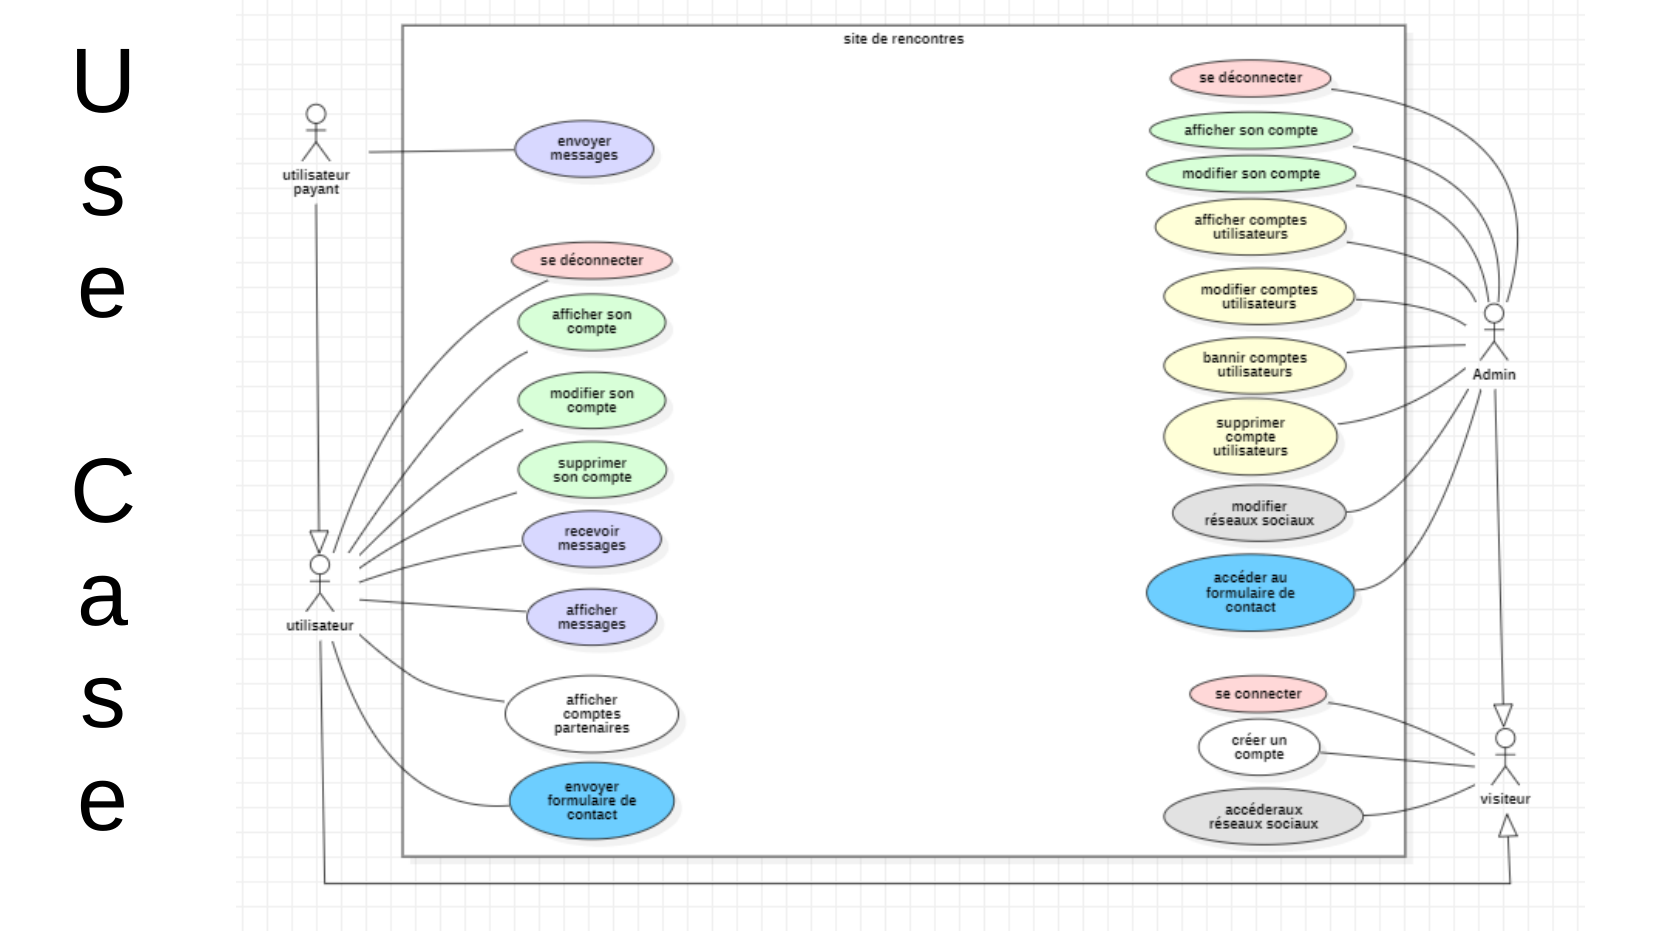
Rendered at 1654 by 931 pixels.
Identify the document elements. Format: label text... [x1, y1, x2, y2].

picture [236, 0, 1585, 931]
title Use Case [59, 29, 148, 850]
